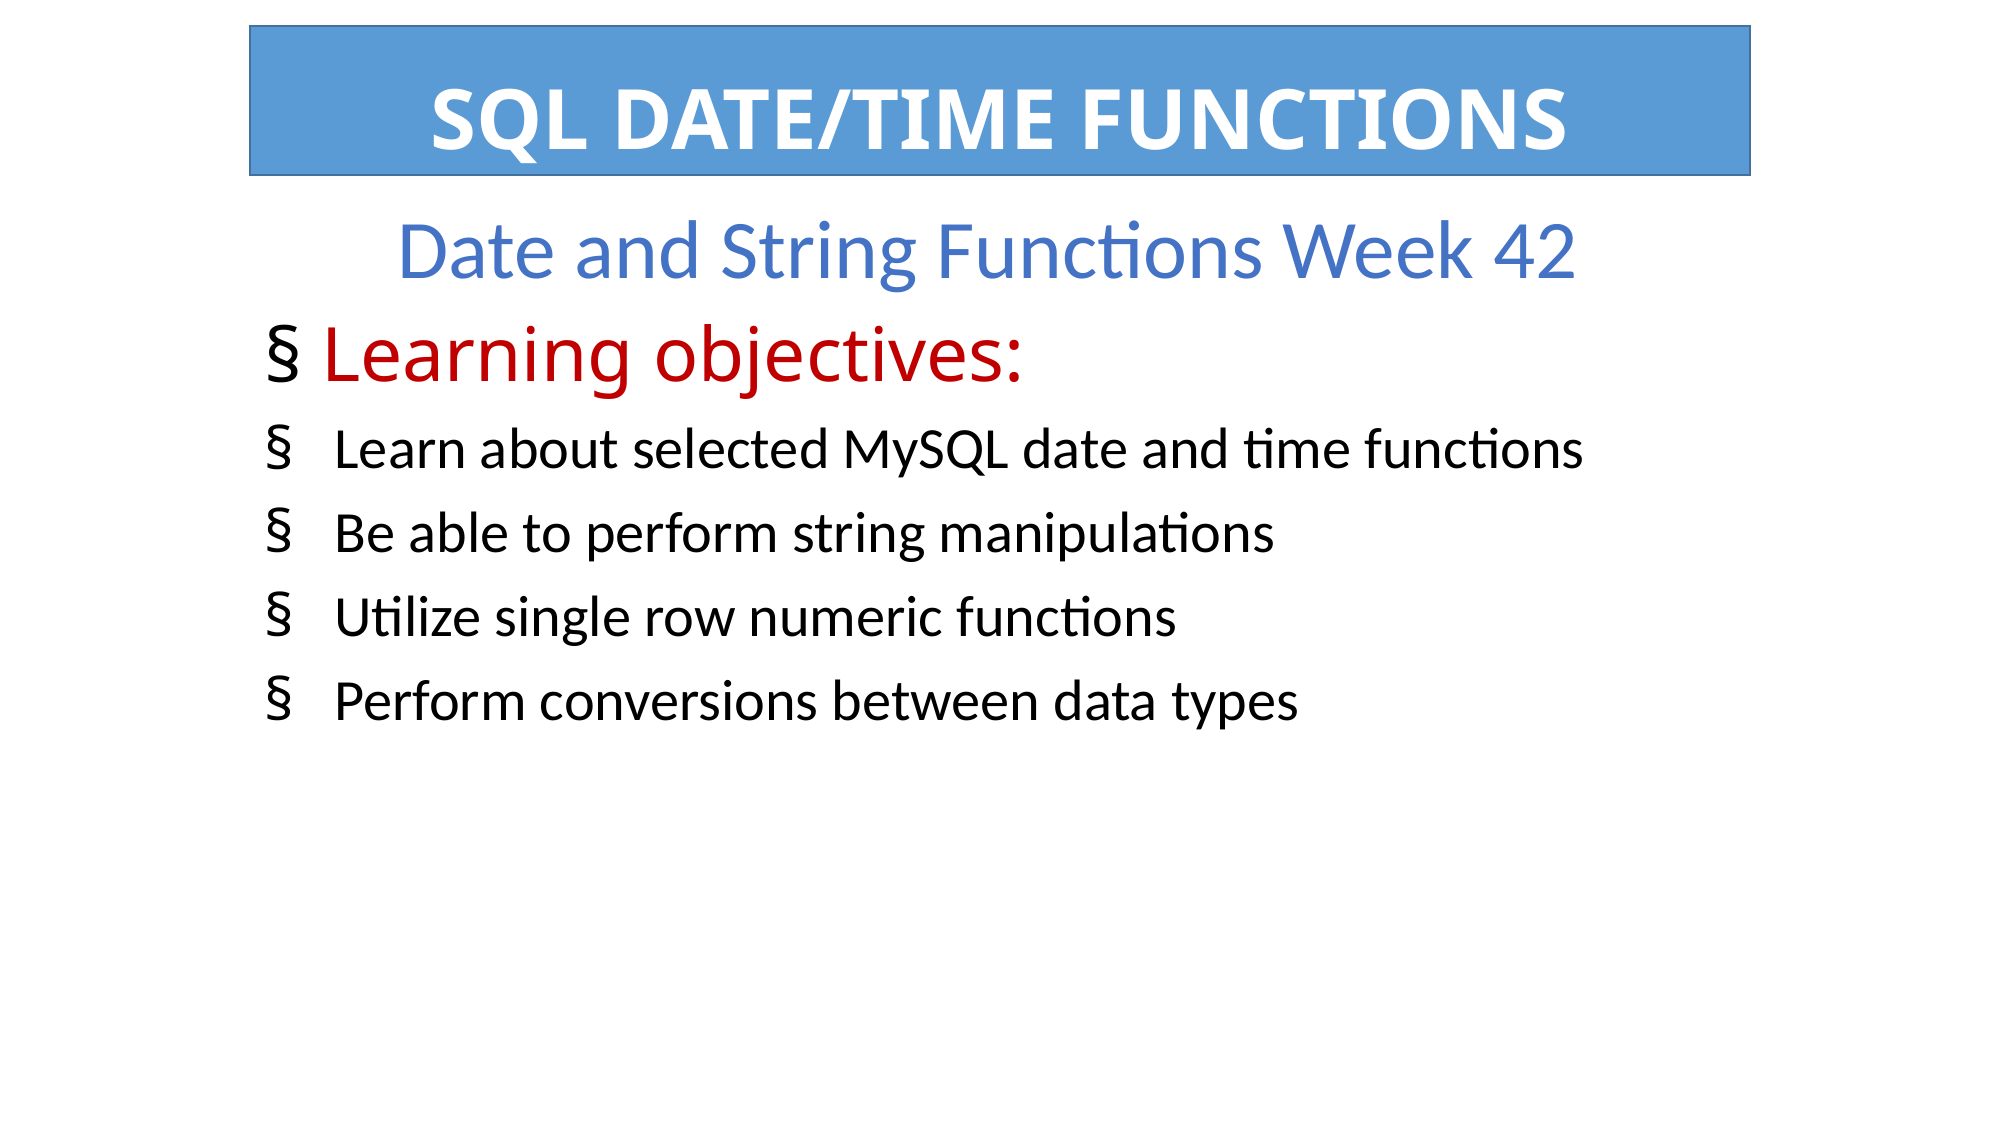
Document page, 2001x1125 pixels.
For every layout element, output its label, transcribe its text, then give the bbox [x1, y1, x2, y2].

title SQL DATE/TIME FUNCTIONS [249, 26, 1750, 176]
subtitle Date and String Functions Week 42 Learning objectives: Learn about selected MySQL date and time functions Be able to perform string manipulations Utilize single row numeric functions Perform conversions between data types [249, 198, 1750, 1051]
